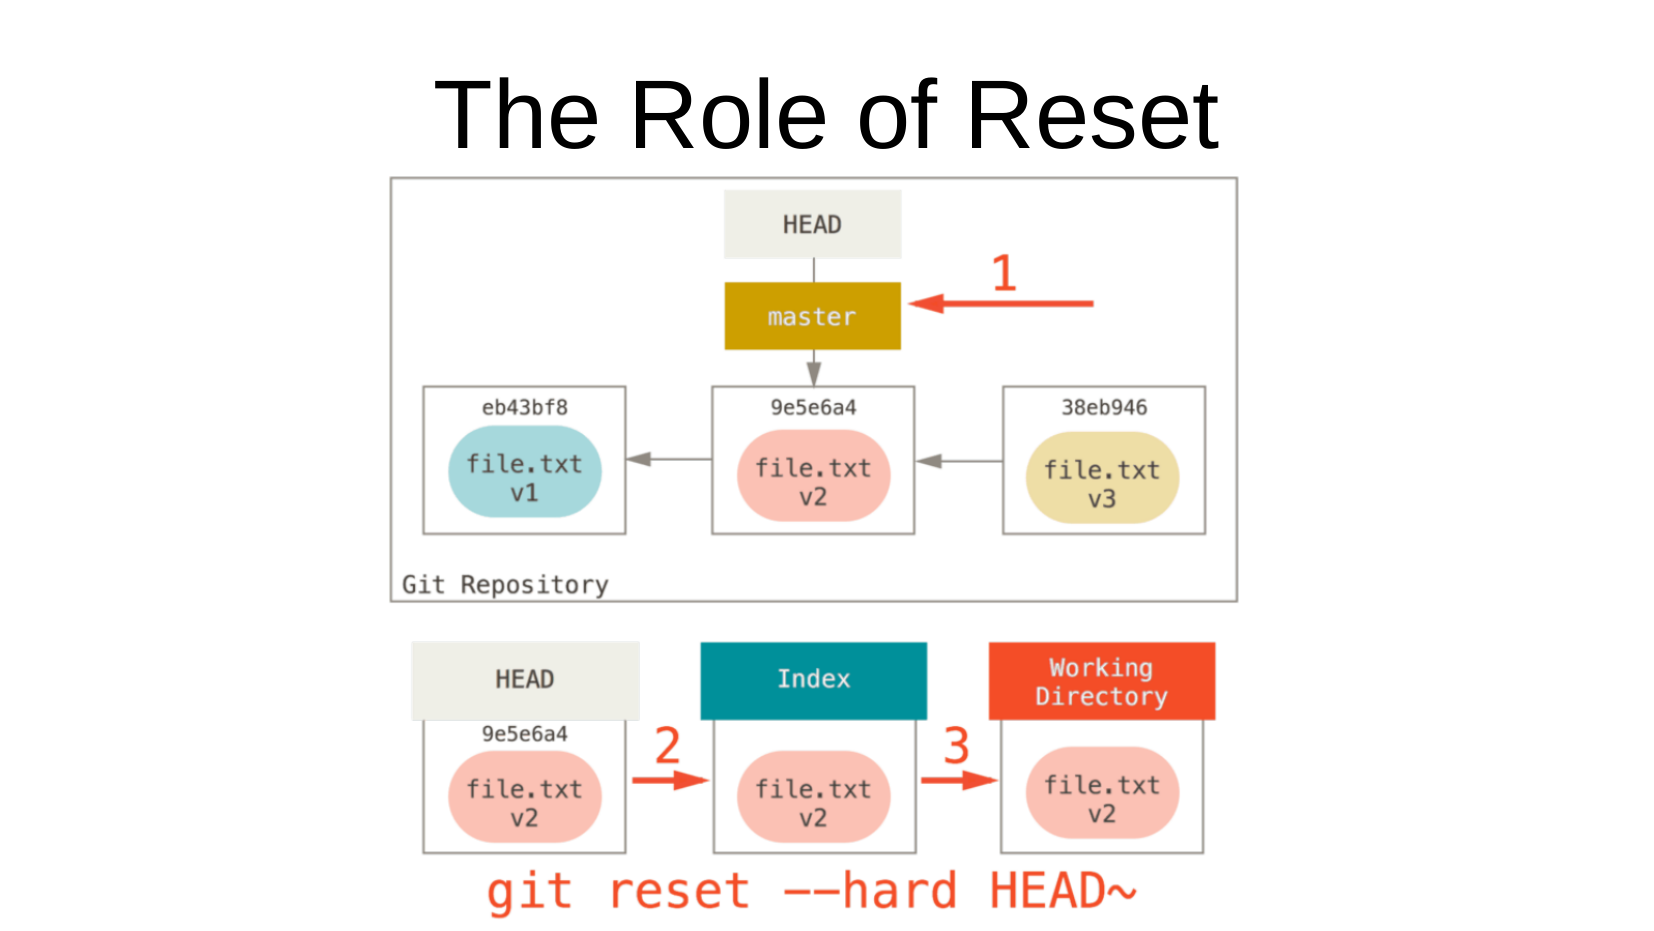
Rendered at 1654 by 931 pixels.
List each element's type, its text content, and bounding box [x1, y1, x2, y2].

title The Role of Reset [82, 37, 1571, 193]
picture [384, 170, 1246, 931]
